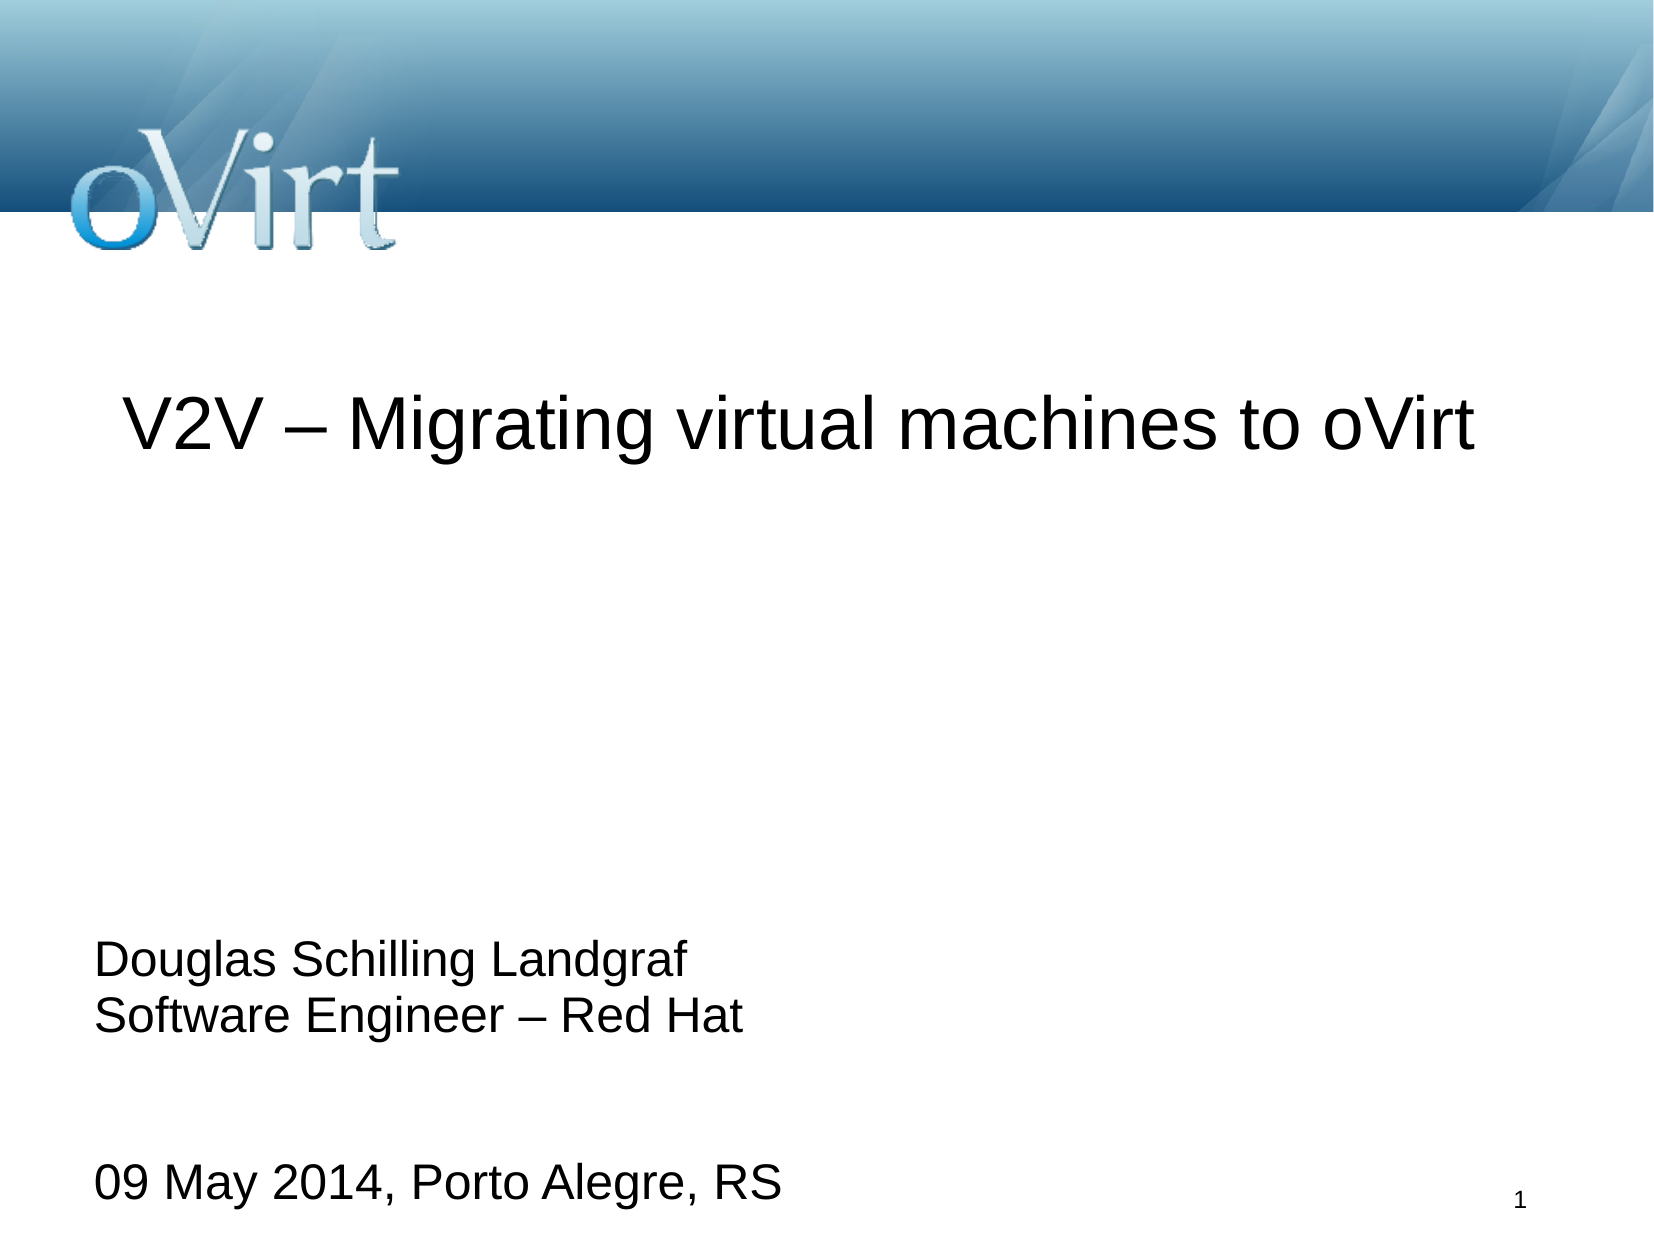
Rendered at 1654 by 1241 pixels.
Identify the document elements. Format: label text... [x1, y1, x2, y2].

text_box Douglas Schilling Landgraf Software Engineer – Red Hat 09 May 2014, Porto Alegre, RS [79, 924, 1452, 1241]
text_box V2V – Migrating virtual machines to oVirt [107, 374, 1654, 510]
picture [0, 0, 1654, 250]
